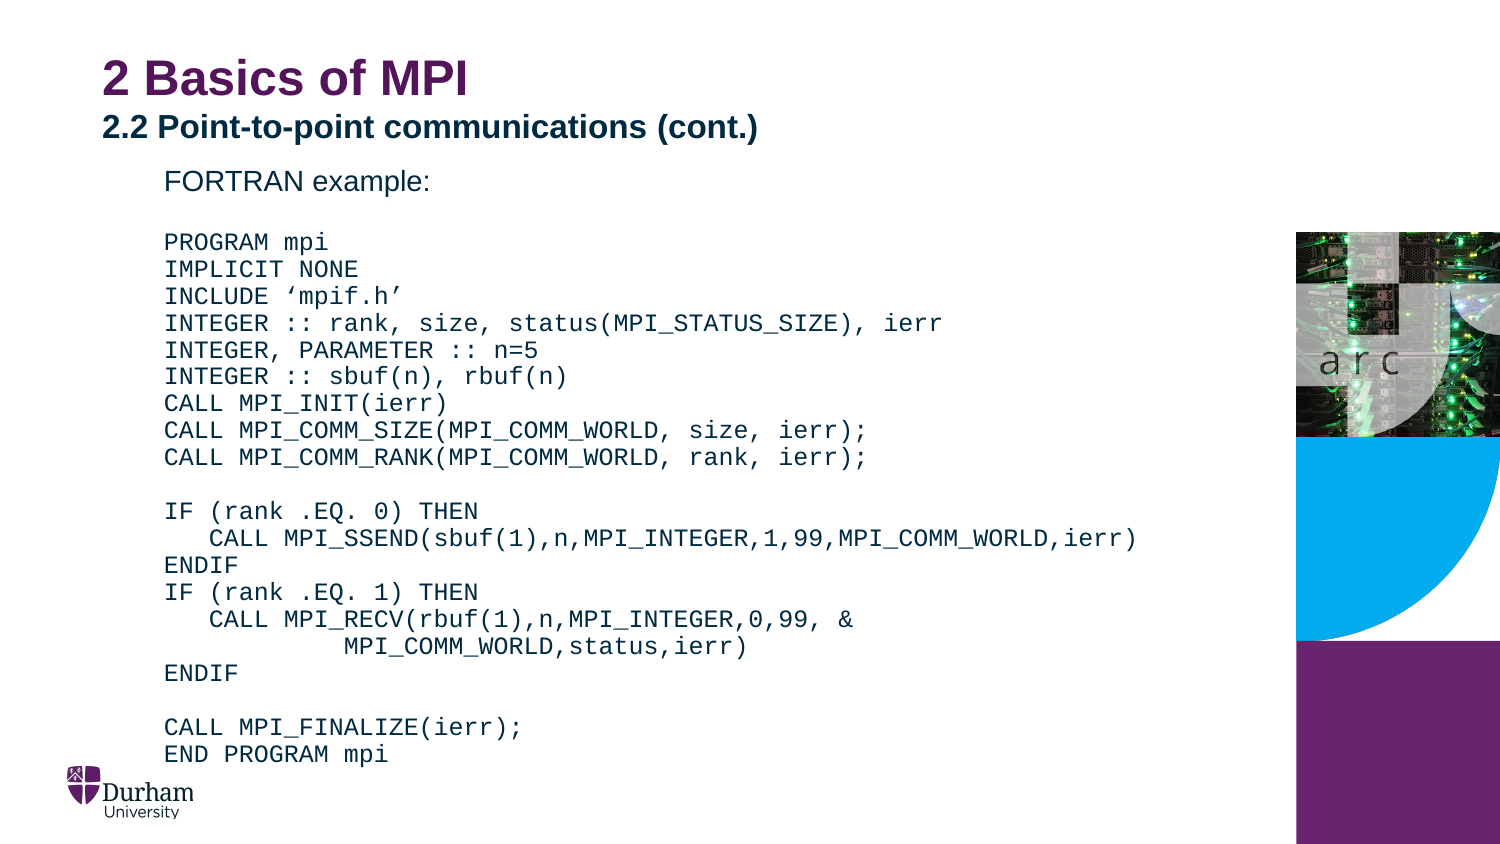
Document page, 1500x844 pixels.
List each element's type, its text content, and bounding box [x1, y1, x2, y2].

picture [1296, 232, 1500, 436]
text_box [1296, 640, 1500, 844]
list FORTRAN example: PROGRAM mpi IMPLICIT NONE INCLUDE ‘mpif.h’ INTEGER :: rank, size, status(MPI_STATUS_SIZE), ierr INTEGER, PARAMETER :: n=5 INTEGER :: sbuf(n), rbuf(n) CALL MPI_INIT(ierr) CALL MPI_COMM_SIZE(MPI_COMM_WORLD, size, ierr); CALL MPI_COMM_RANK(MPI_COMM_WORLD, rank, ierr); IF (rank .EQ. 0) THEN CALL MPI_SSEND(sbuf(1),n,MPI_INTEGER,1,99,MPI_COMM_WORLD,ierr) ENDIF IF (rank .EQ. 1) THEN CALL MPI_RECV(rbuf(1),n,MPI_INTEGER,0,99, & MPI_COMM_WORLD,status,ierr) ENDIF CALL MPI_FINALIZE(ierr); END PROGRAM mpi [163, 166, 1215, 751]
title 2 Basics of MPI 2.2 Point-to-point communications (cont.) [101, 45, 1399, 187]
picture [67, 766, 193, 819]
picture [1332, 467, 1500, 640]
